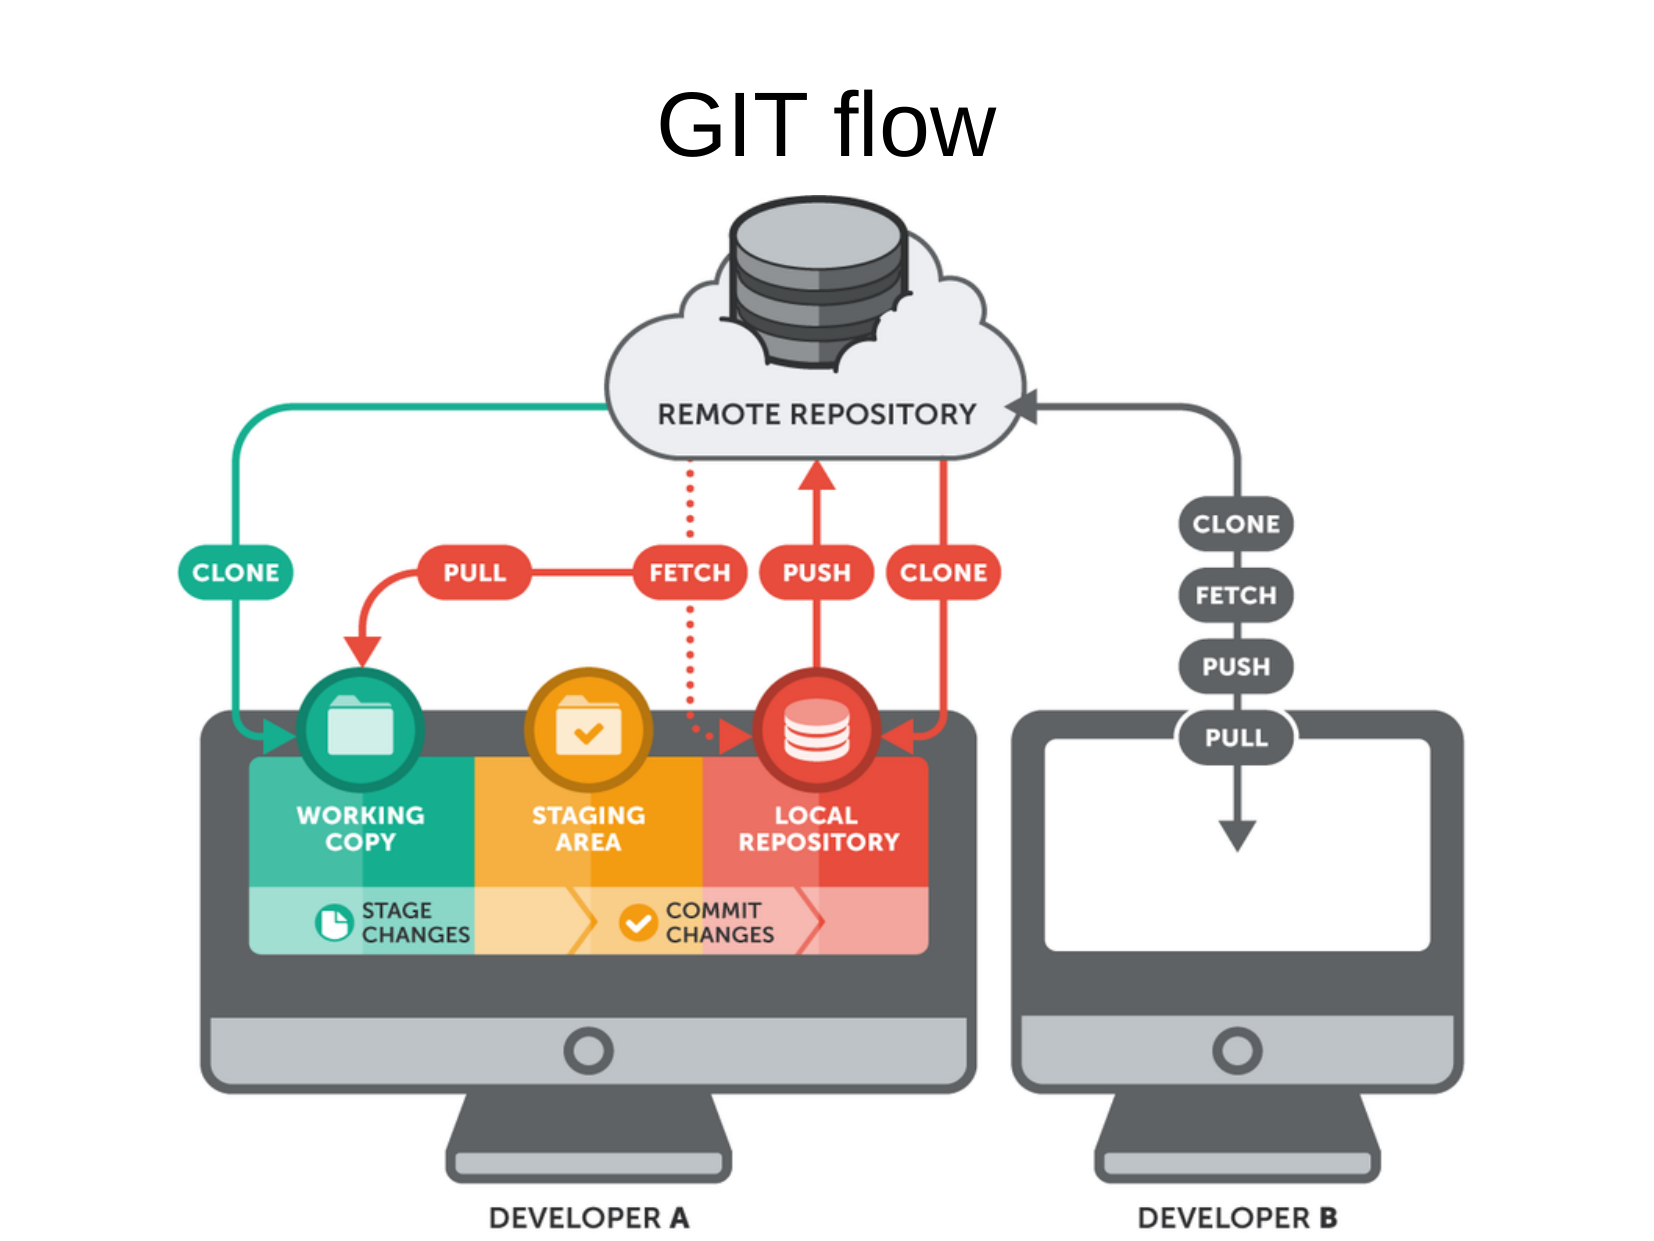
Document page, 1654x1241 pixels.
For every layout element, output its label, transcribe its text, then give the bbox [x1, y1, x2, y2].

picture [176, 195, 1466, 1236]
title GIT flow [82, 30, 1571, 211]
